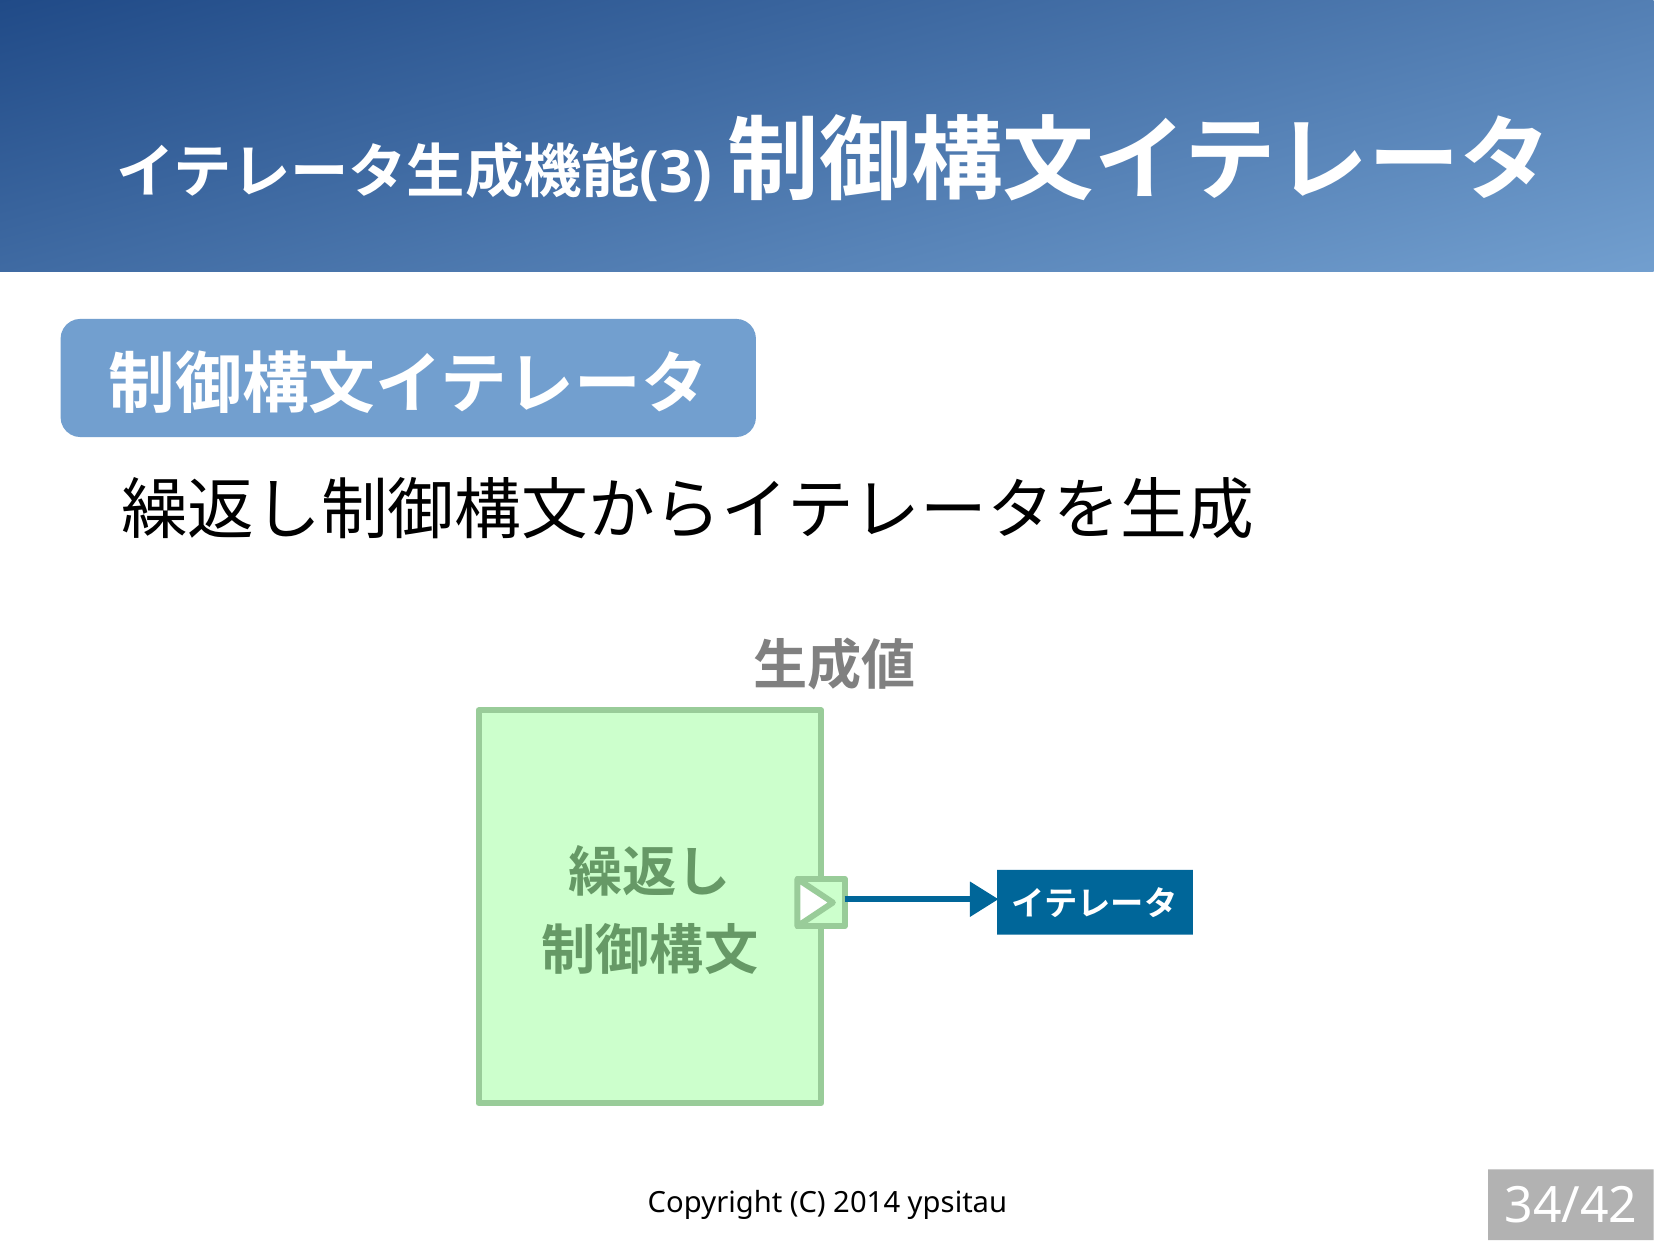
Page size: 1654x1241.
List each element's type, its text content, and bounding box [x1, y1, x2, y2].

text_box [797, 878, 845, 927]
text_box 制御構文イテレータ [60, 318, 756, 438]
text_box イテレータ [997, 869, 1193, 935]
text_box 繰返し 制御構文 [478, 710, 822, 1104]
text_box 繰返し制御構文からイテレータを生成 [106, 448, 1271, 564]
text_box 生成値 [738, 614, 931, 711]
title イテレータ生成機能(3) 制御構文イテレータ [66, 49, 1603, 257]
